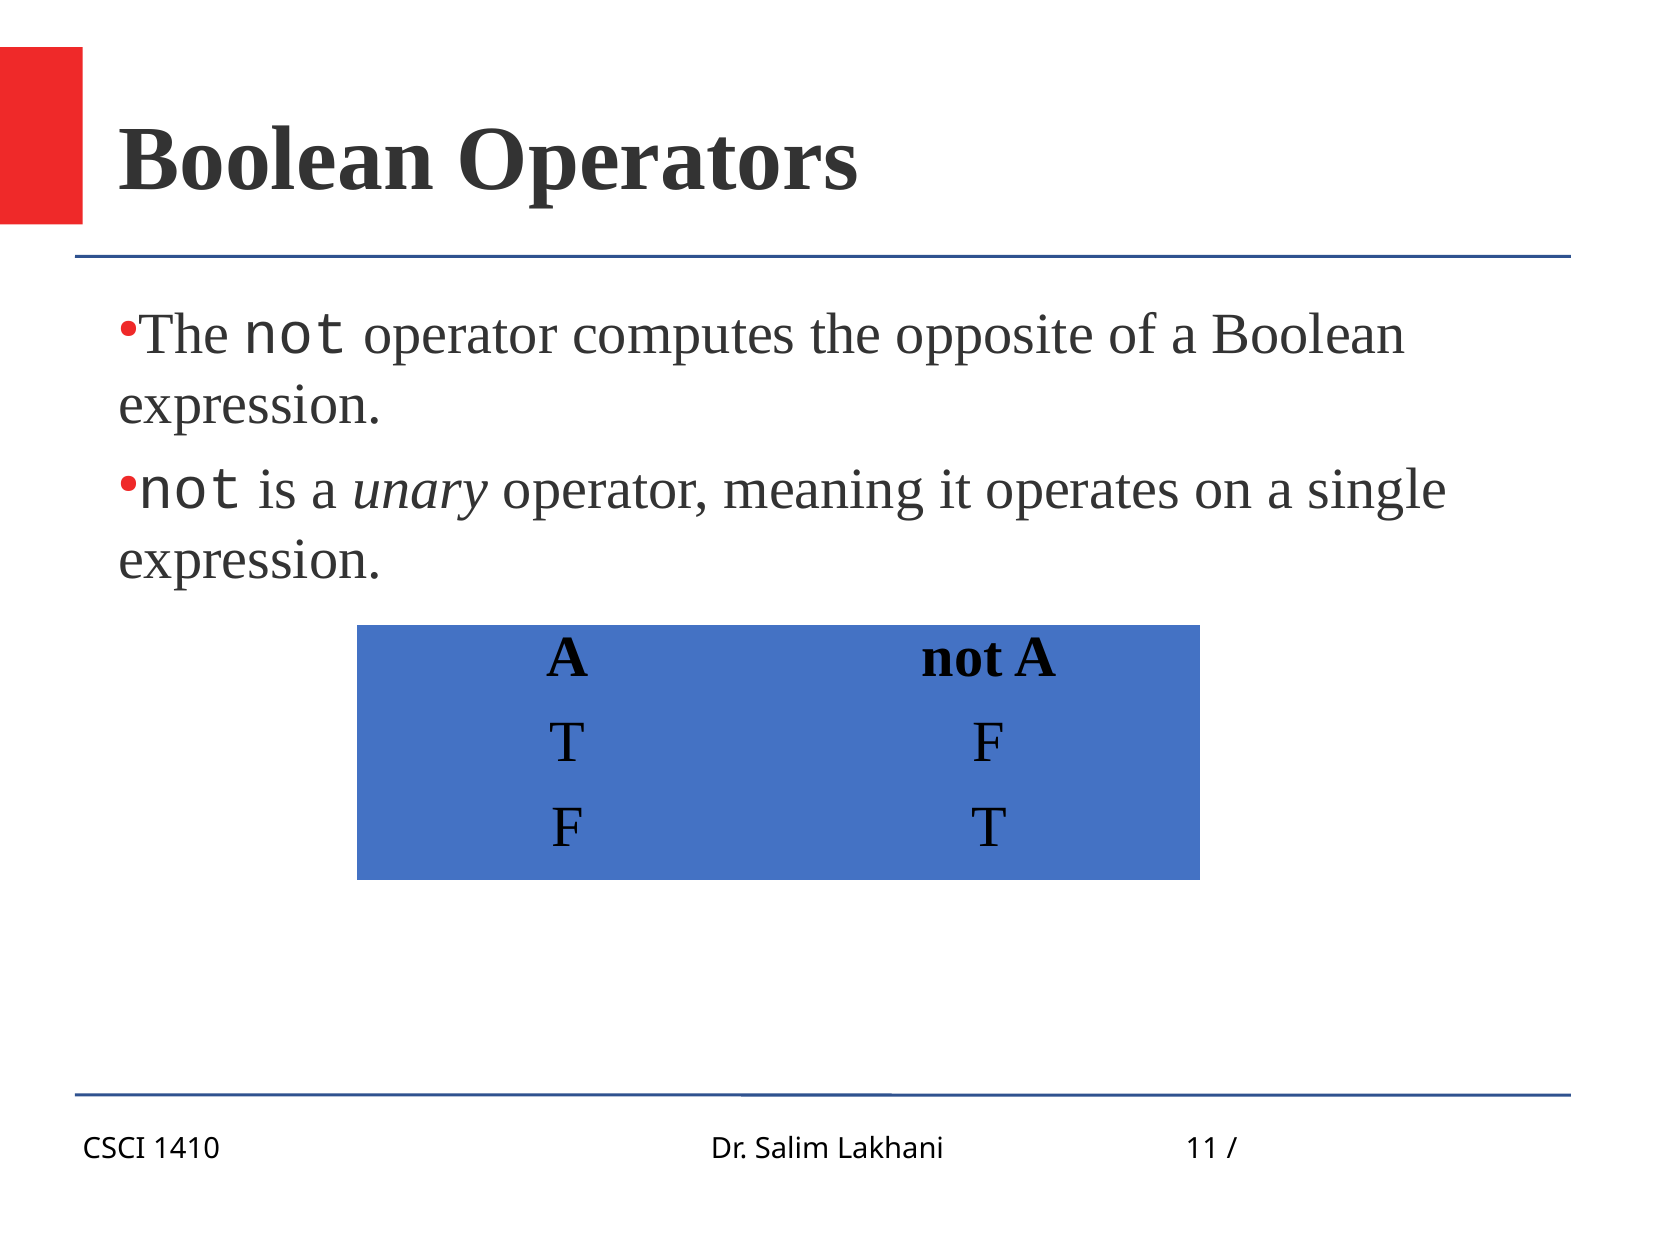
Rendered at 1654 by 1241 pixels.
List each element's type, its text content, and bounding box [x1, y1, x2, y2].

table_cell T [778, 795, 1200, 880]
table_cell F [357, 795, 778, 880]
title Boolean Operators [118, 49, 1571, 257]
table_header not A [778, 625, 1200, 710]
table_cell T [357, 710, 778, 795]
table_header A [357, 625, 778, 710]
list The not operator computes the opposite of a Boolean expression. not is a unary operator, meaning it operates on a single expression. [118, 295, 1536, 1080]
table_cell F [778, 710, 1200, 795]
text_box CSCI 1410 [82, 1129, 468, 1216]
text_box / [1185, 1129, 1571, 1216]
text_box Dr. Salim Lakhani [565, 1129, 1090, 1216]
